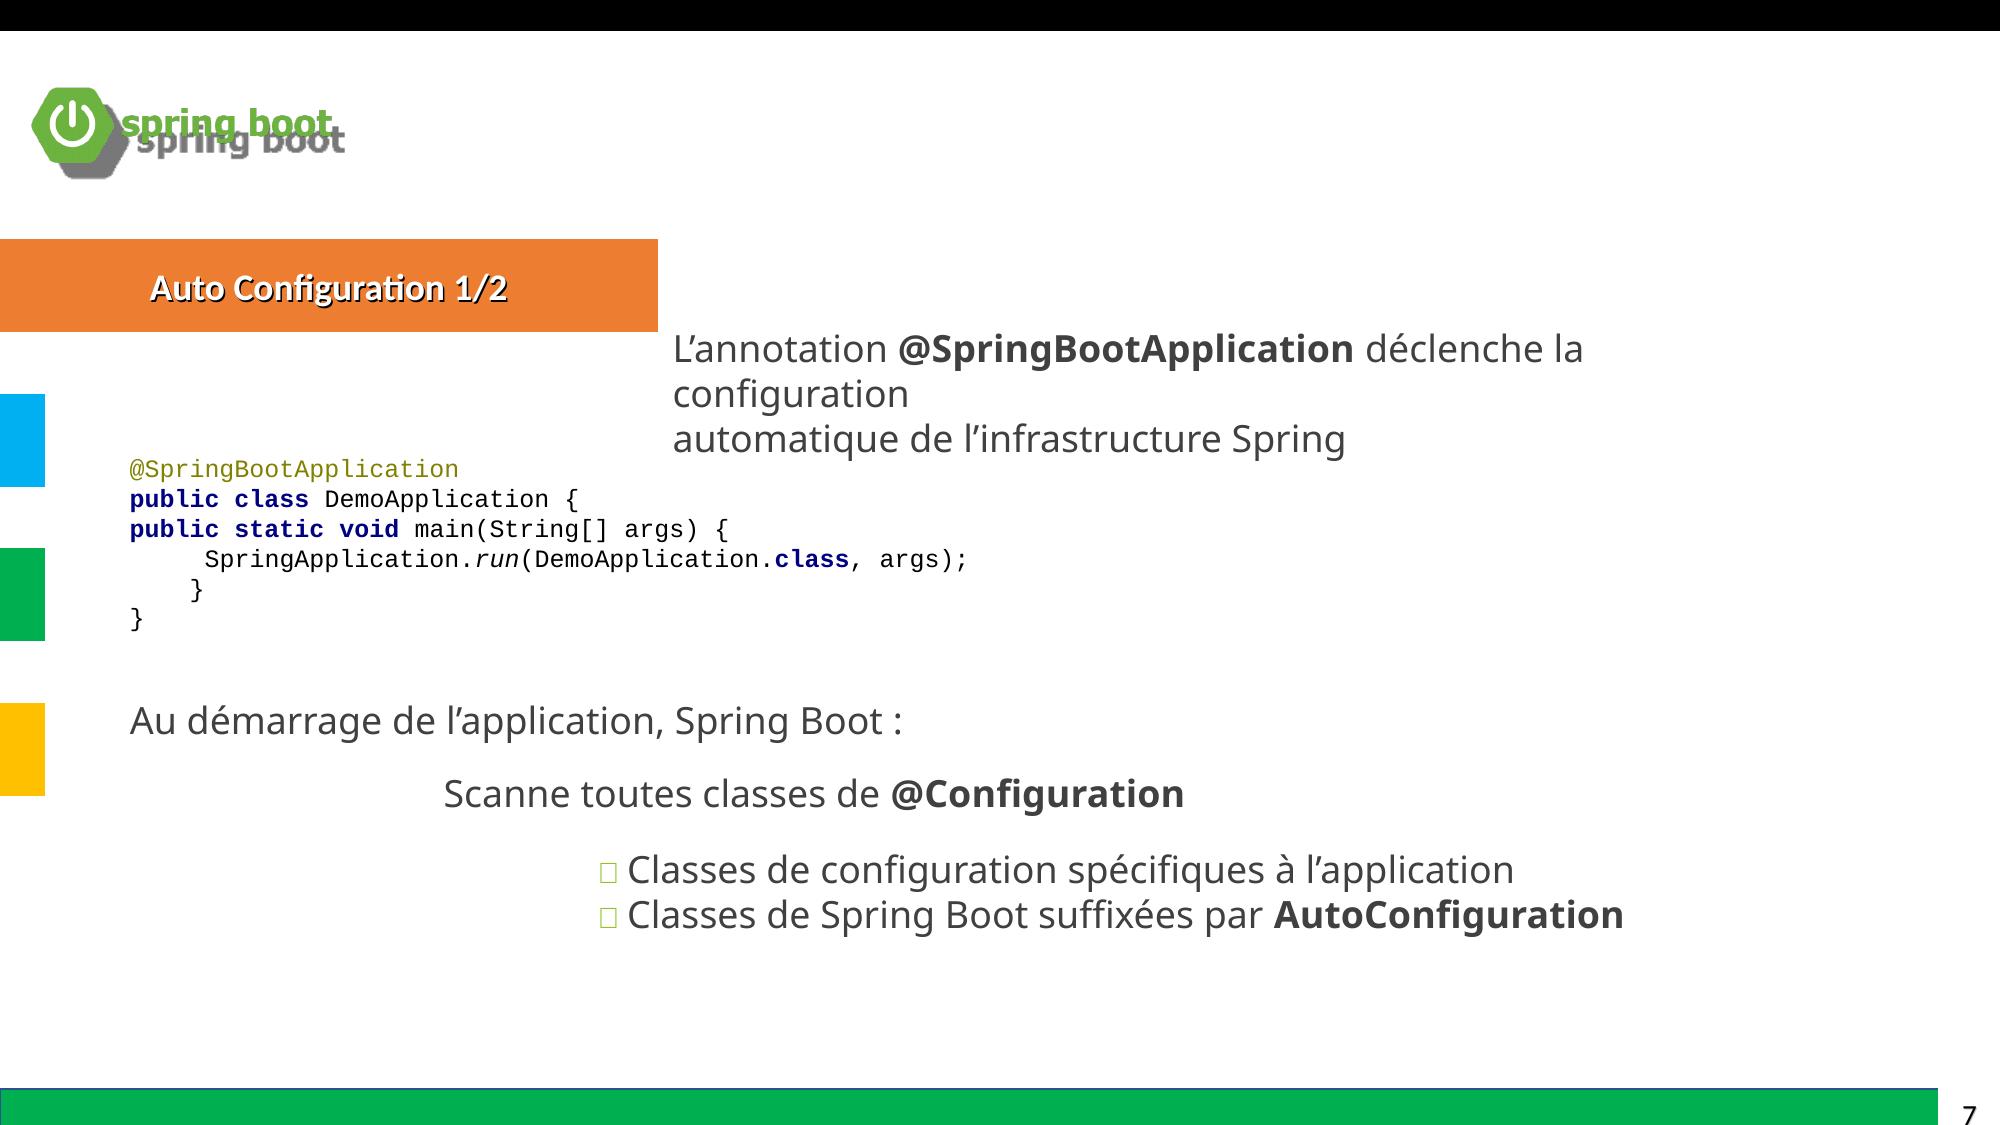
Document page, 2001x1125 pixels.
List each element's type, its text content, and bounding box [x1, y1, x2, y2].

text_box Auto Configuration 1/2 [0, 240, 657, 331]
text_box [0, 704, 44, 795]
text_box [0, 395, 44, 486]
text_box L’annotation @SpringBootApplication déclenche la configuration automatique de l’infrastructure Spring [657, 317, 1834, 468]
text_box [0, 1089, 1939, 1125]
text_box 7 [1939, 1089, 2000, 1125]
picture [21, 60, 343, 199]
text_box @SpringBootApplication public class DemoApplication { public static void main(String[] args) { SpringApplication.run(DemoApplication.class, args); } } [115, 445, 1076, 639]
text_box Au démarrage de l’application, Spring Boot : [115, 689, 919, 749]
text_box [0, 549, 44, 640]
text_box [0, 0, 2000, 30]
text_box  Classes de configuration spécifiques à l’application  Classes de Spring Boot suffixées par AutoConfiguration [583, 839, 1730, 944]
text_box Scanne toutes classes de @Configuration [429, 763, 1201, 823]
